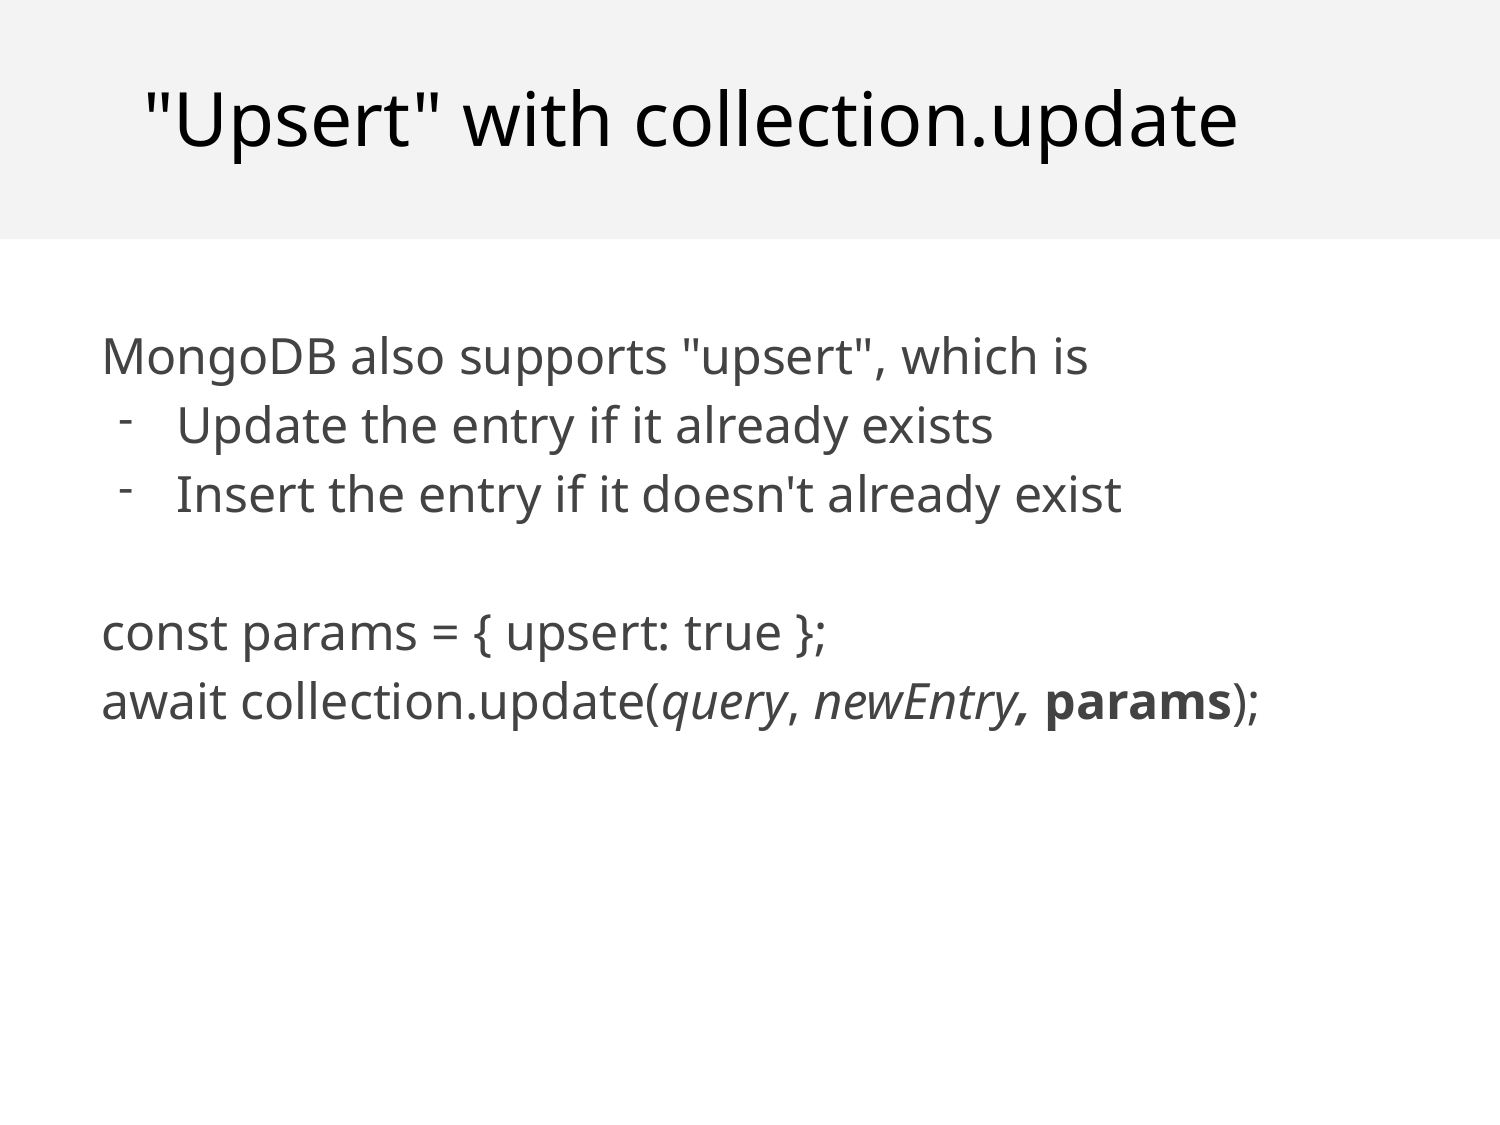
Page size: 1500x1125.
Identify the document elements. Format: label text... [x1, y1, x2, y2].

title "Upsert" with collection.update [128, 56, 1372, 183]
list MongoDB also supports "upsert", which is Update the entry if it already exists Insert the entry if it doesn't already exist const params = { upsert: true }; await collection.update(query, newEntry, params); [86, 300, 1477, 890]
